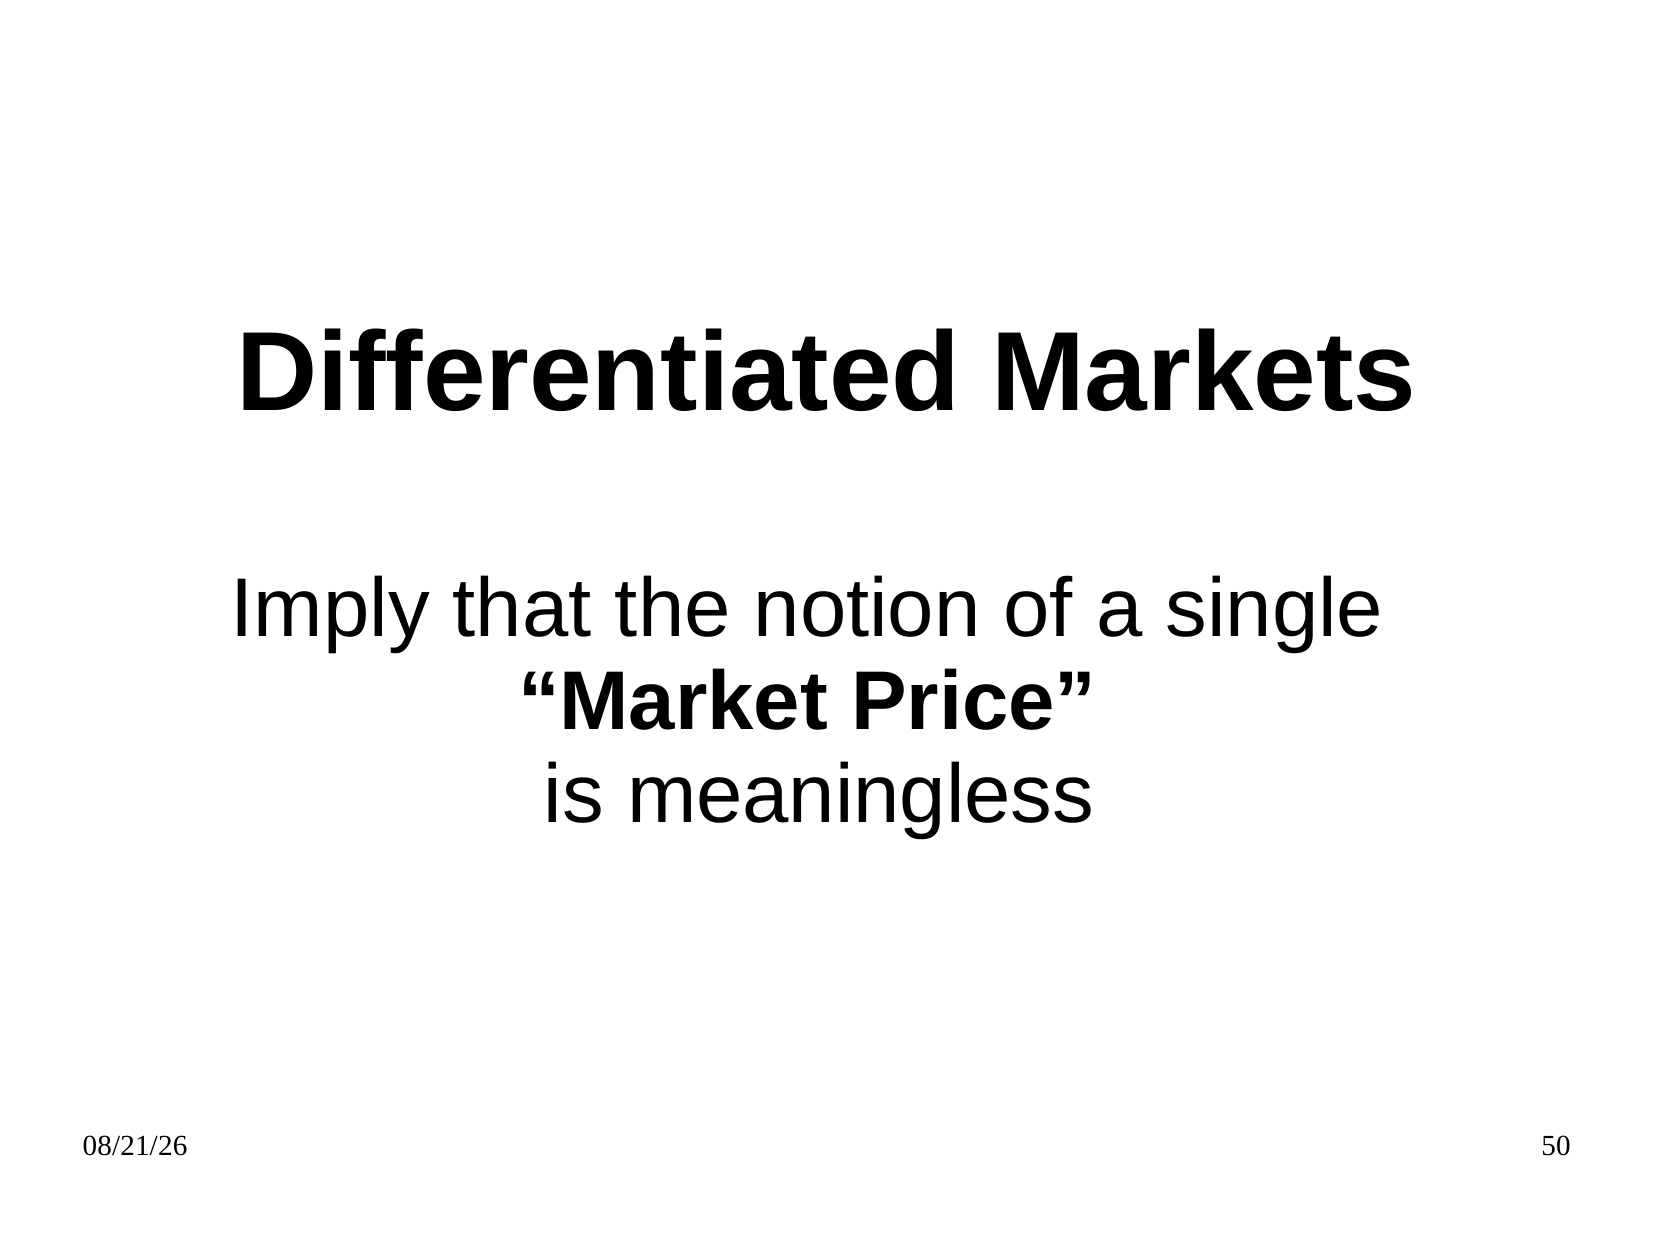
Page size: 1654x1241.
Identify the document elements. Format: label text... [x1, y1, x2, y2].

subtitle Imply that the notion of a single “Market Price” is meaningless [75, 561, 1564, 841]
title Differentiated Markets [82, 267, 1571, 476]
